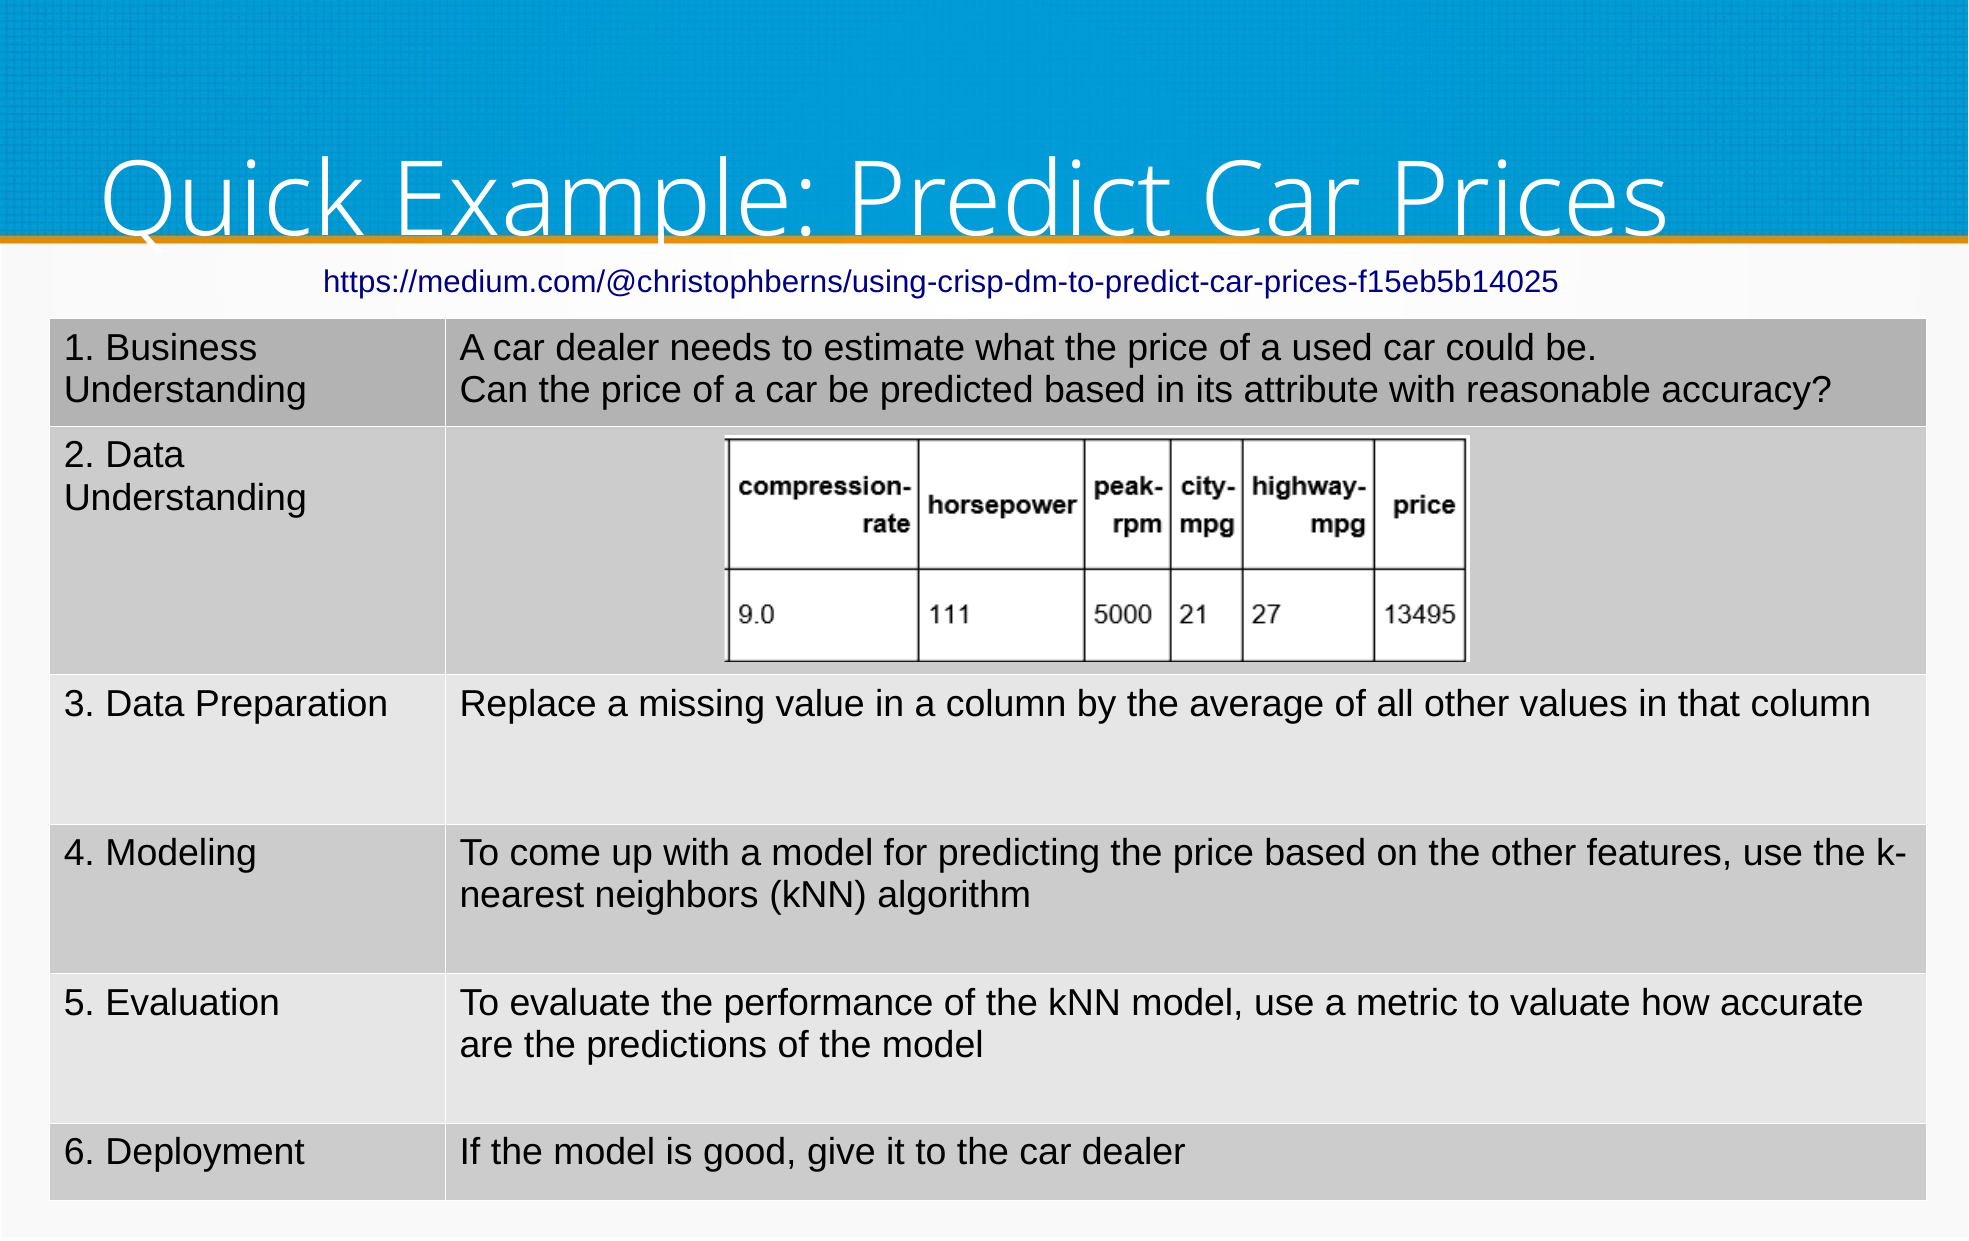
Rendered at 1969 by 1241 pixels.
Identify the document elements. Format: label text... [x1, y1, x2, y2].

table_cell To come up with a model for predicting the price based on the other features, use the k-nearest neighbors (kNN) algorithm [446, 825, 1926, 973]
table_cell To evaluate the performance of the kNN model, use a metric to valuate how accurate are the predictions of the model [446, 974, 1926, 1123]
table_cell 3. Data Preparation [50, 675, 445, 824]
table_cell 6. Deployment [50, 1124, 445, 1200]
picture [0, 233, 1969, 1241]
table_cell 4. Modeling [50, 825, 445, 973]
table_cell If the model is good, give it to the car dealer [446, 1124, 1926, 1200]
table_cell [446, 427, 1926, 674]
title Quick Example: Predict Car Prices [98, 49, 1870, 257]
table_header 1. Business Understanding [50, 319, 445, 426]
table_cell 2. Data Understanding [50, 427, 445, 674]
text_box https://medium.com/@christophberns/using-crisp-dm-to-predict-car-prices-f15eb5b14025 [308, 256, 1621, 307]
table_cell Replace a missing value in a column by the average of all other values in that column [446, 675, 1926, 824]
table_cell 5. Evaluation [50, 974, 445, 1123]
table_header A car dealer needs to estimate what the price of a used car could be. Can the price of a car be predicted based in its attribute with reasonable accuracy? [446, 319, 1926, 426]
